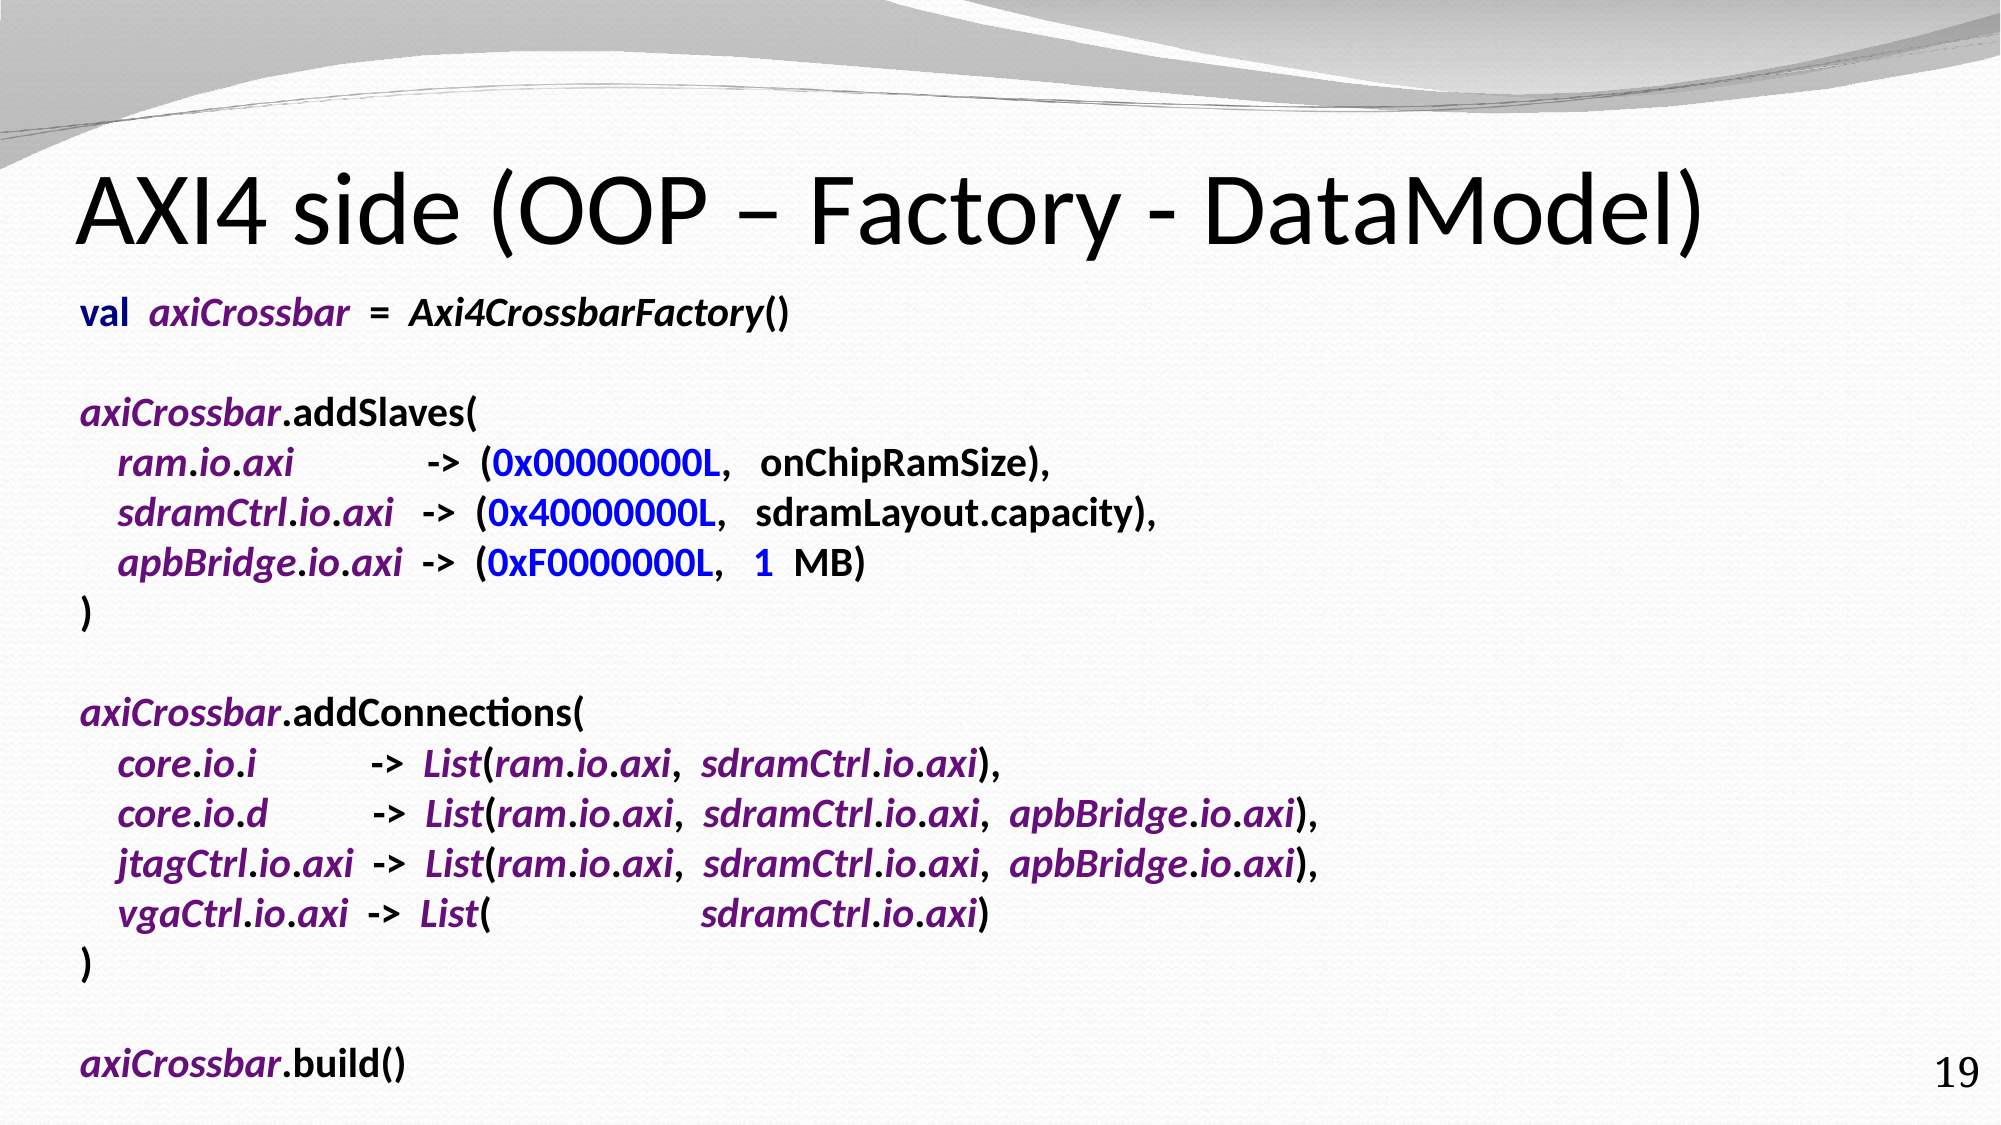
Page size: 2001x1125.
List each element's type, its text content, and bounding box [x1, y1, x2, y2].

title AXI4 side (OOP – Factory - DataModel) [75, 78, 1867, 266]
text_box <numéro> [1813, 1042, 1981, 1103]
picture [0, 0, 2001, 1125]
text_box val axiCrossbar = Axi4CrossbarFactory() axiCrossbar.addSlaves( ram.io.axi -> (0x00000000L, onChipRamSize), sdramCtrl.io.axi -> (0x40000000L, sdramLayout.capacity), apbBridge.io.axi -> (0xF0000000L, 1 MB) ) axiCrossbar.addConnections( core.io.i -> List(ram.io.axi, sdramCtrl.io.axi), core.io.d -> List(ram.io.axi, sdramCtrl.io.axi, apbBridge.io.axi), jtagCtrl.io.axi -> List(ram.io.axi, sdramCtrl.io.axi, apbBridge.io.axi), vgaCtrl.io.axi -> List( sdramCtrl.io.axi) ) axiCrossbar.build() [64, 277, 1524, 1125]
